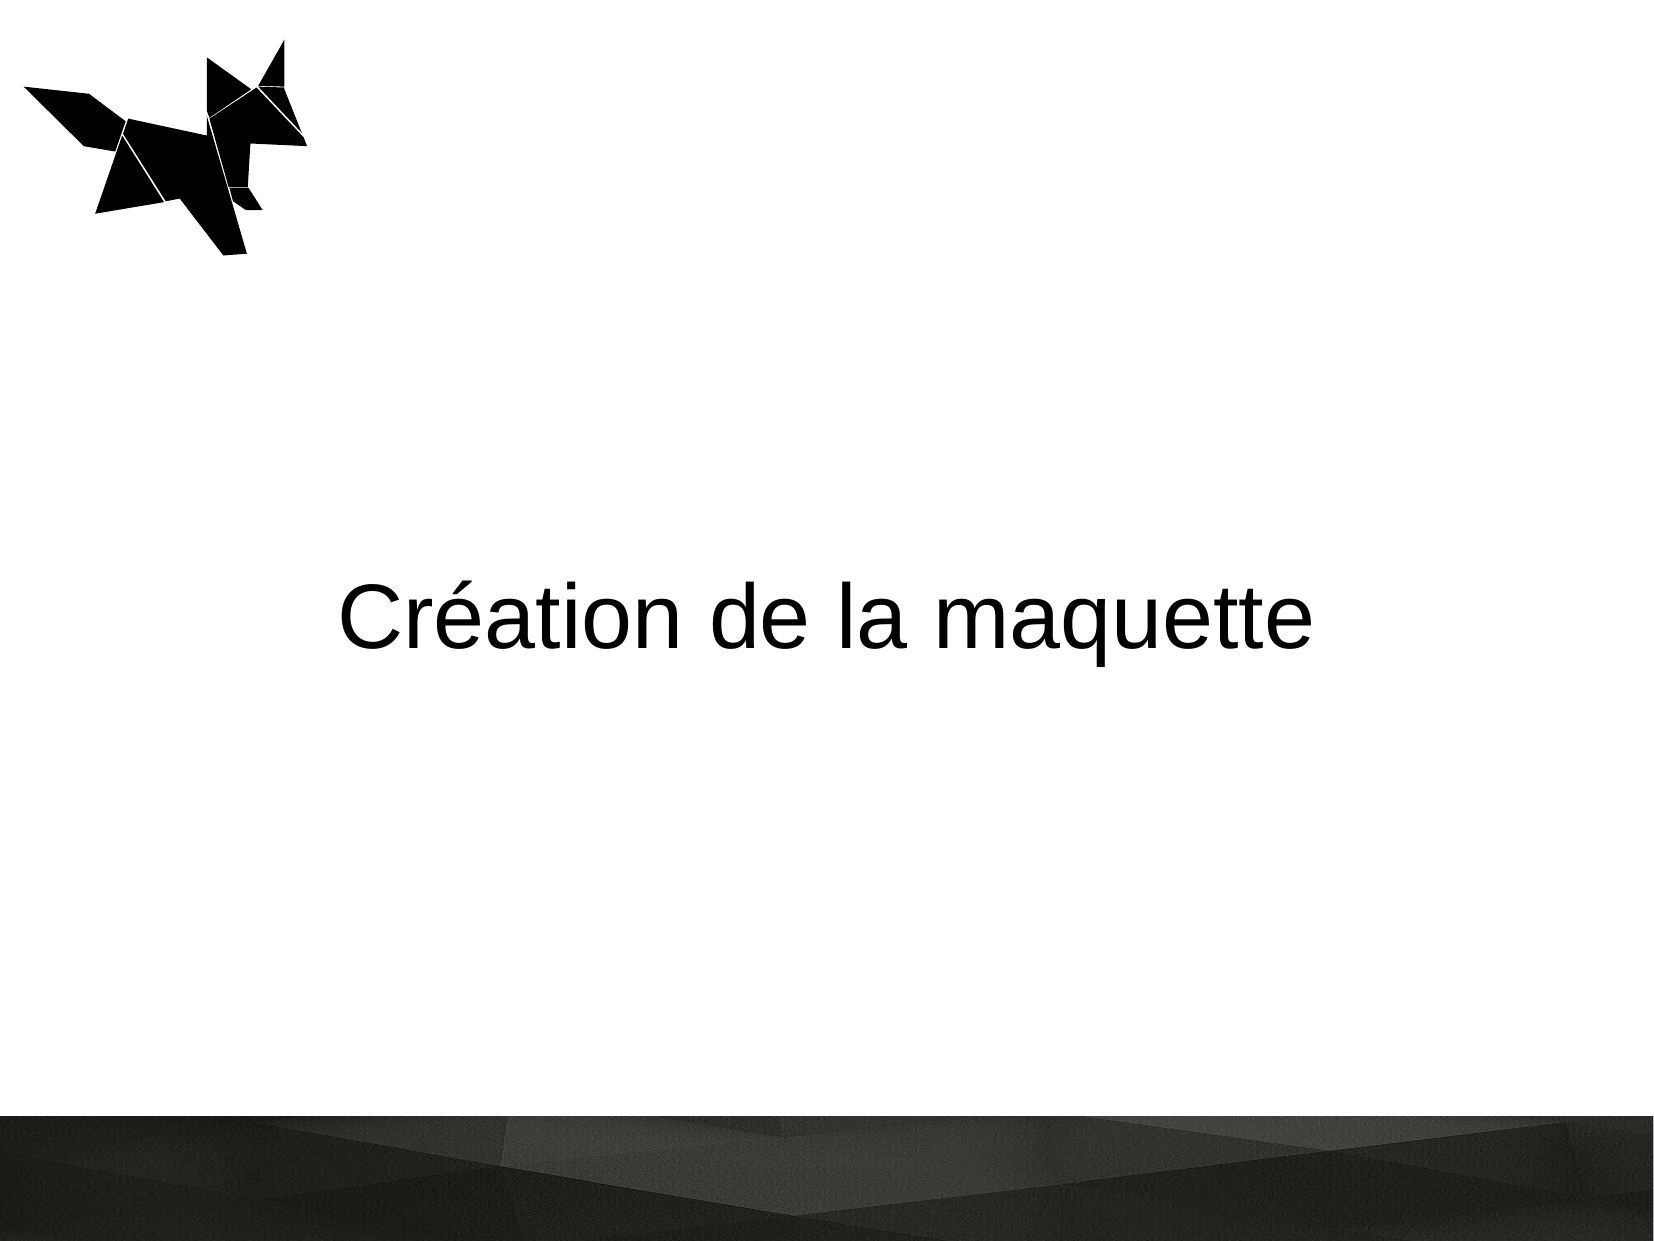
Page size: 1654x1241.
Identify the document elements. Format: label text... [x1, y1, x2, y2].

picture [23, 30, 308, 319]
picture [0, 1116, 1654, 1241]
title Création de la maquette [82, 513, 1571, 721]
